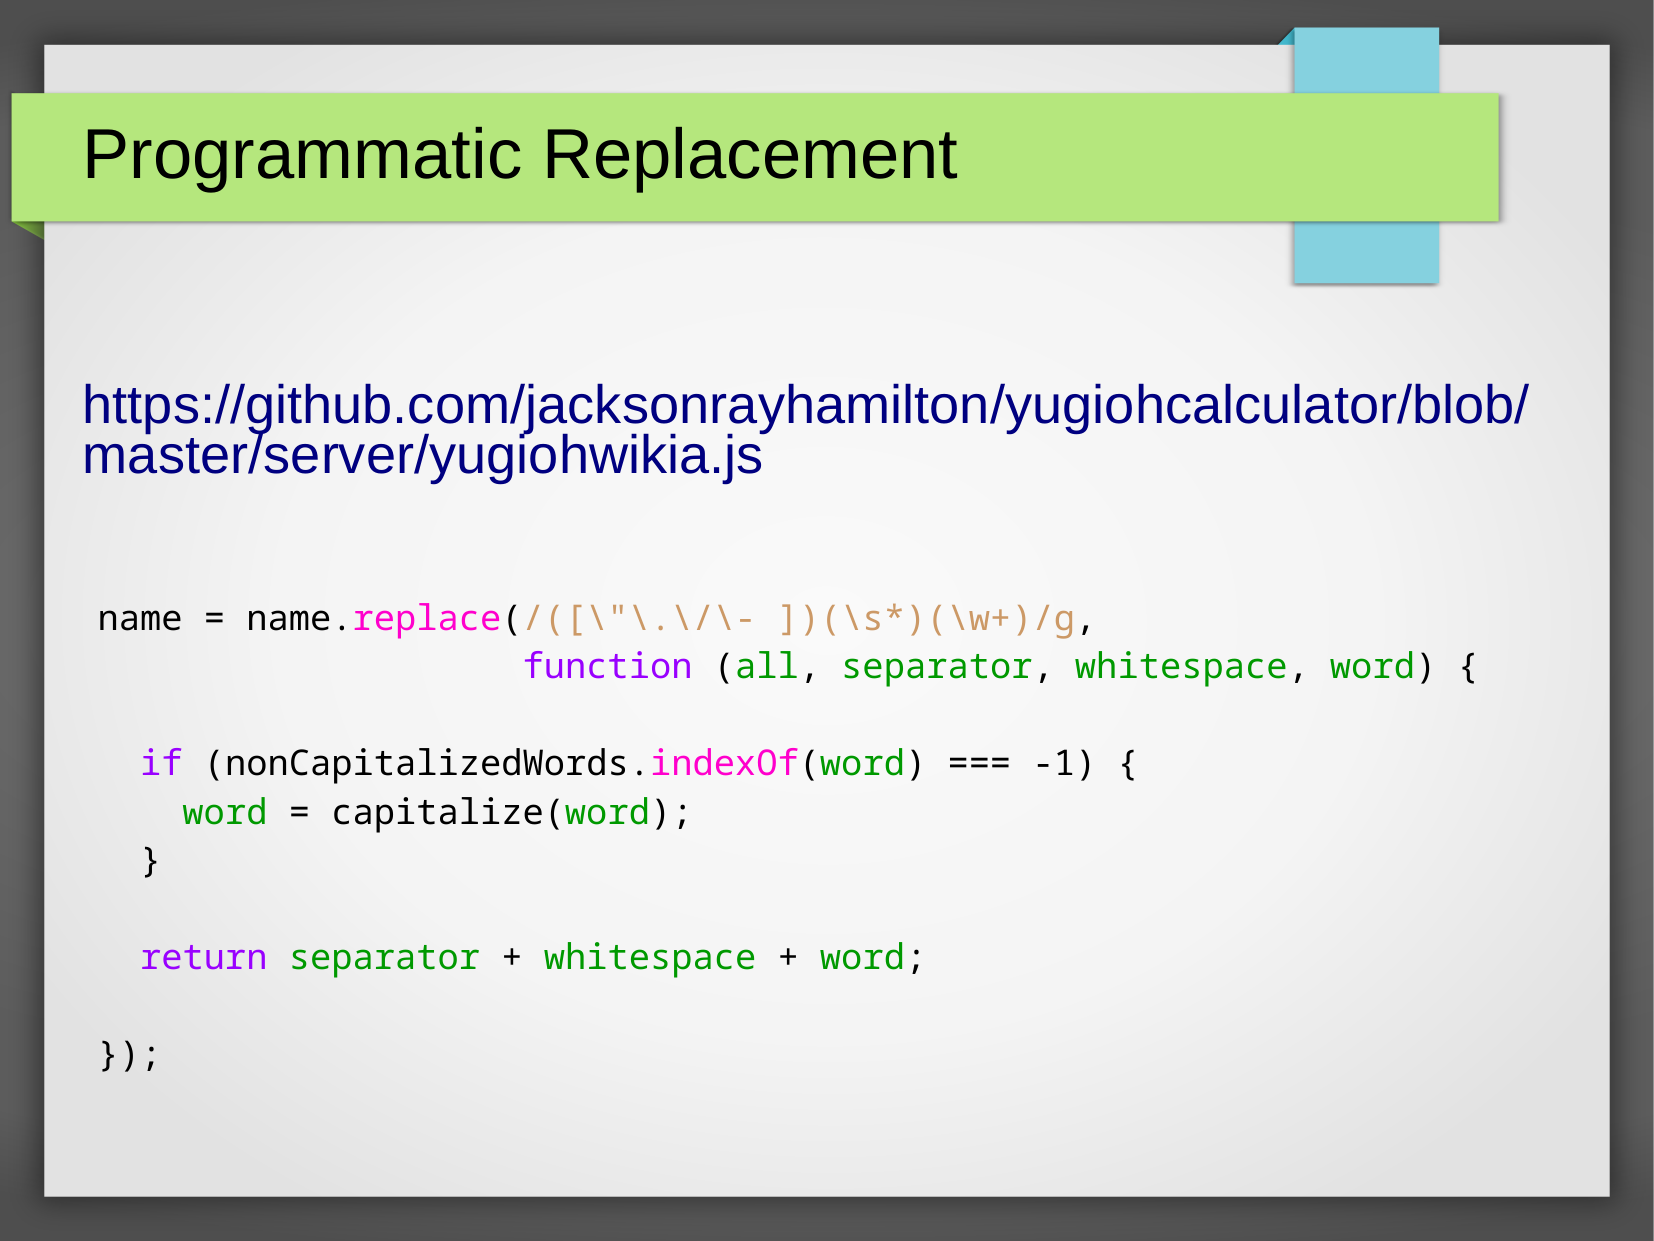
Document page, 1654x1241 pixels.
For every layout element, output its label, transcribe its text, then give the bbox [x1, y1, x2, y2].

picture [0, 0, 1654, 1241]
title Programmatic Replacement [82, 94, 1264, 213]
text_box name = name.replace(/([\"\.\/\- ])(\s*)(\w+)/g, function (all, separator, whitespace, word) { if (nonCapitalizedWords.indexOf(word) === -1) { word = capitalize(word); } return separator + whitespace + word; }); [82, 585, 1561, 1013]
list https://github.com/jacksonrayhamilton/yugiohcalculator/blob/master/server/yugiohwikia.js [82, 375, 1571, 541]
